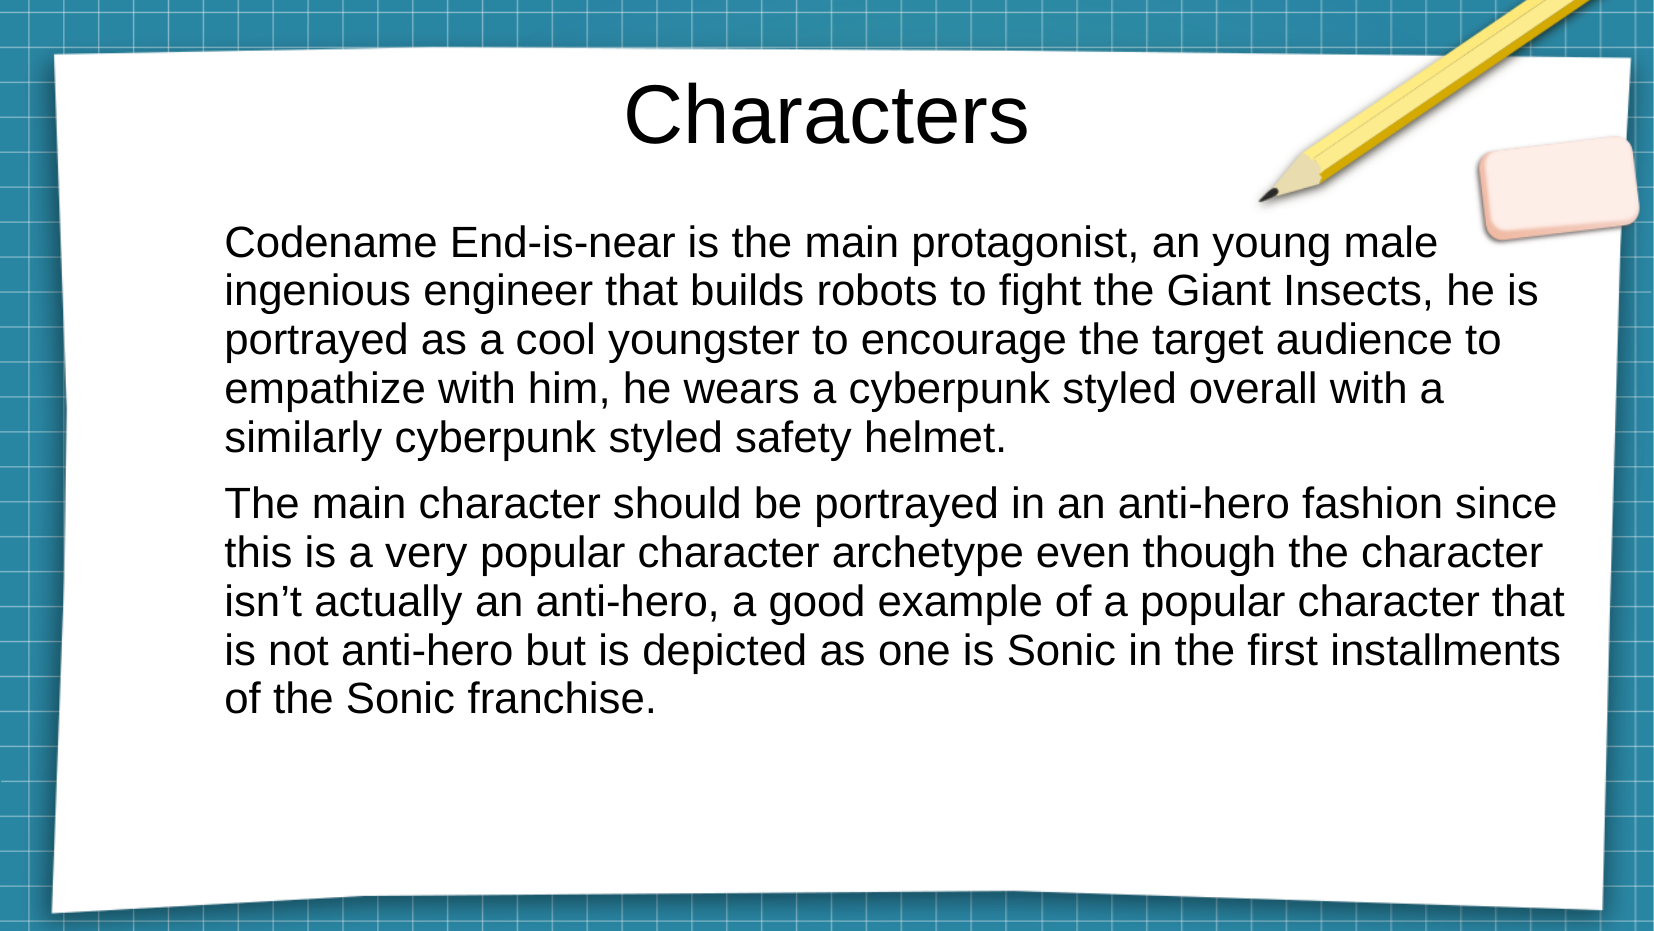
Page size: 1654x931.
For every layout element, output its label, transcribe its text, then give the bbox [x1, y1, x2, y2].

picture [0, 0, 1654, 931]
title Characters [82, 37, 1571, 193]
list Codename End-is-near is the main protagonist, an young male ingenious engineer that builds robots to fight the Giant Insects, he is portrayed as a cool youngster to encourage the target audience to empathize with him, he wears a cyberpunk styled overall with a similarly cyberpunk styled safety helmet. The main character should be portrayed in an anti-hero fashion since this is a very popular character archetype even though the character isn’t actually an anti-hero, a good example of a popular character that is not anti-hero but is depicted as one is Sonic in the first installments of the Sonic franchise. [82, 217, 1571, 758]
